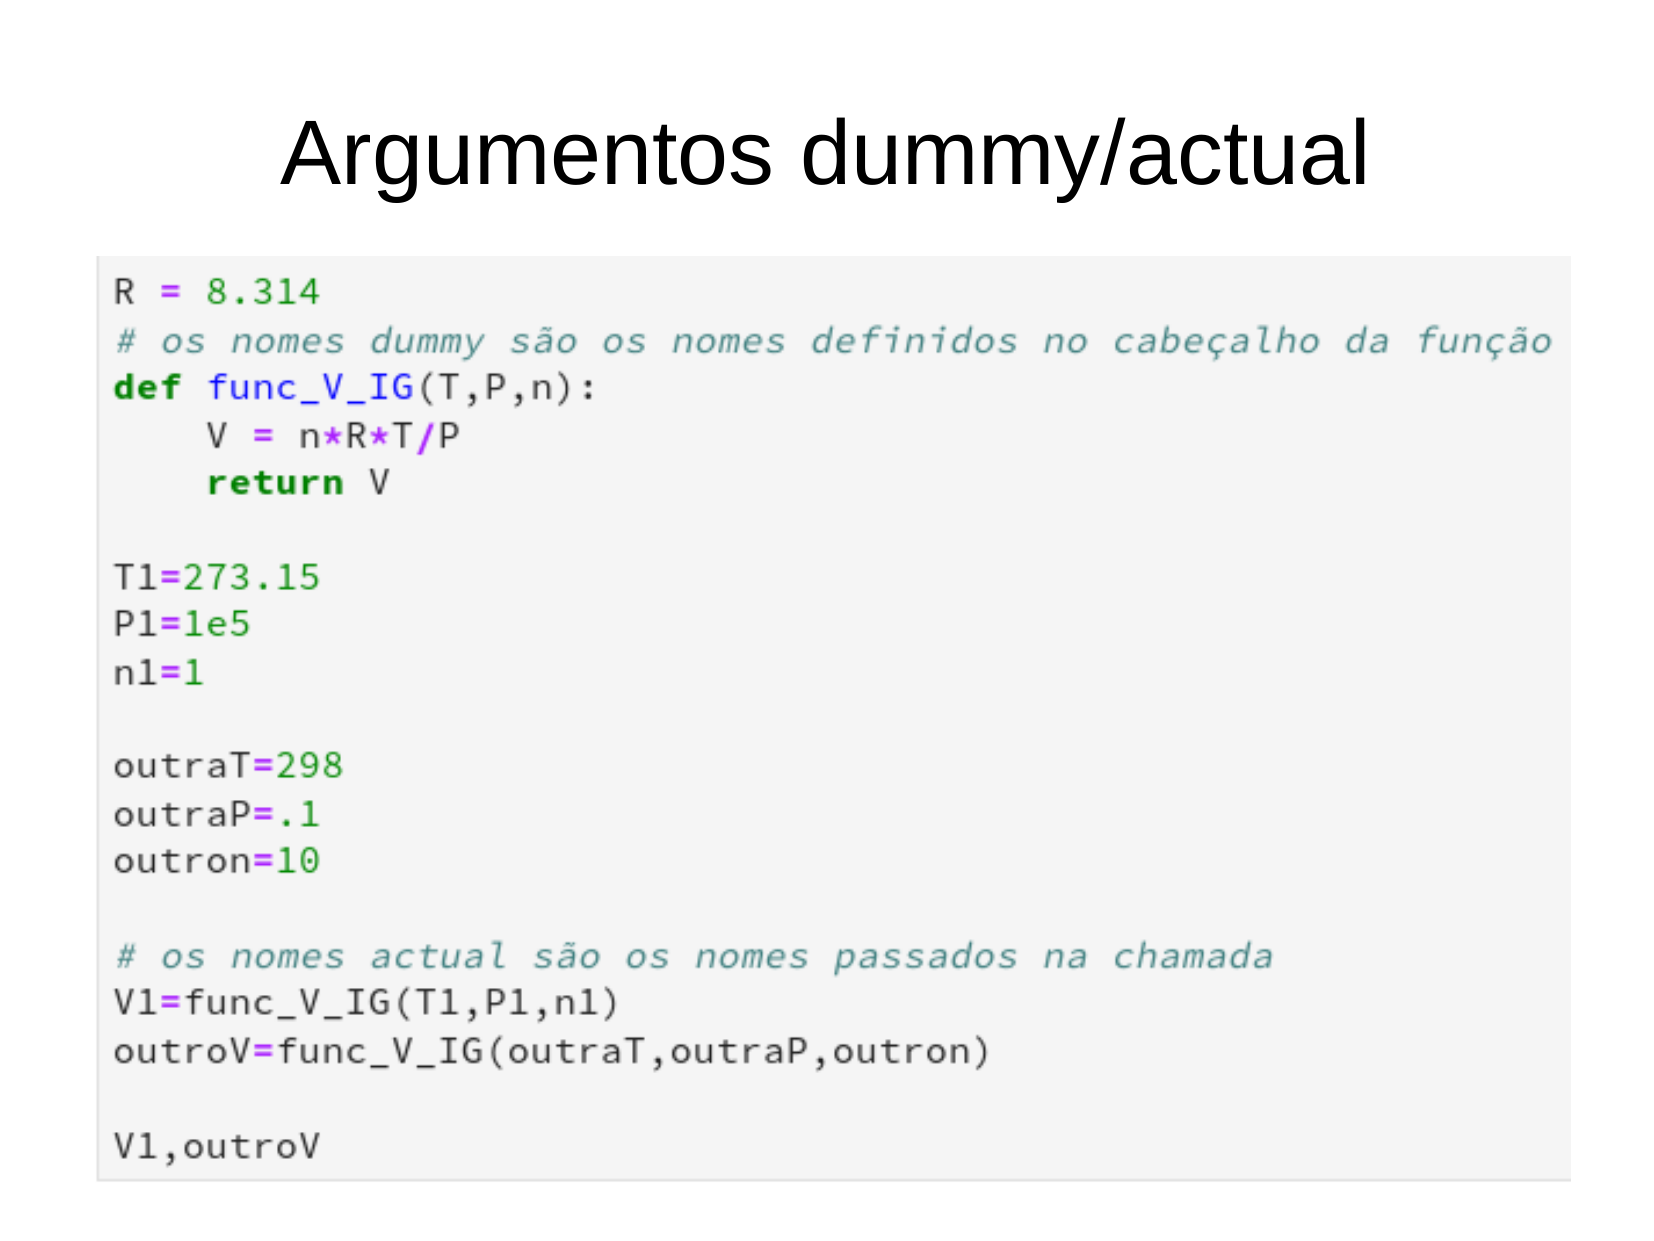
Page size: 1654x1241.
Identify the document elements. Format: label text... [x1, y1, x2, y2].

picture [88, 256, 1571, 1196]
title Argumentos dummy/actual [82, 49, 1571, 257]
